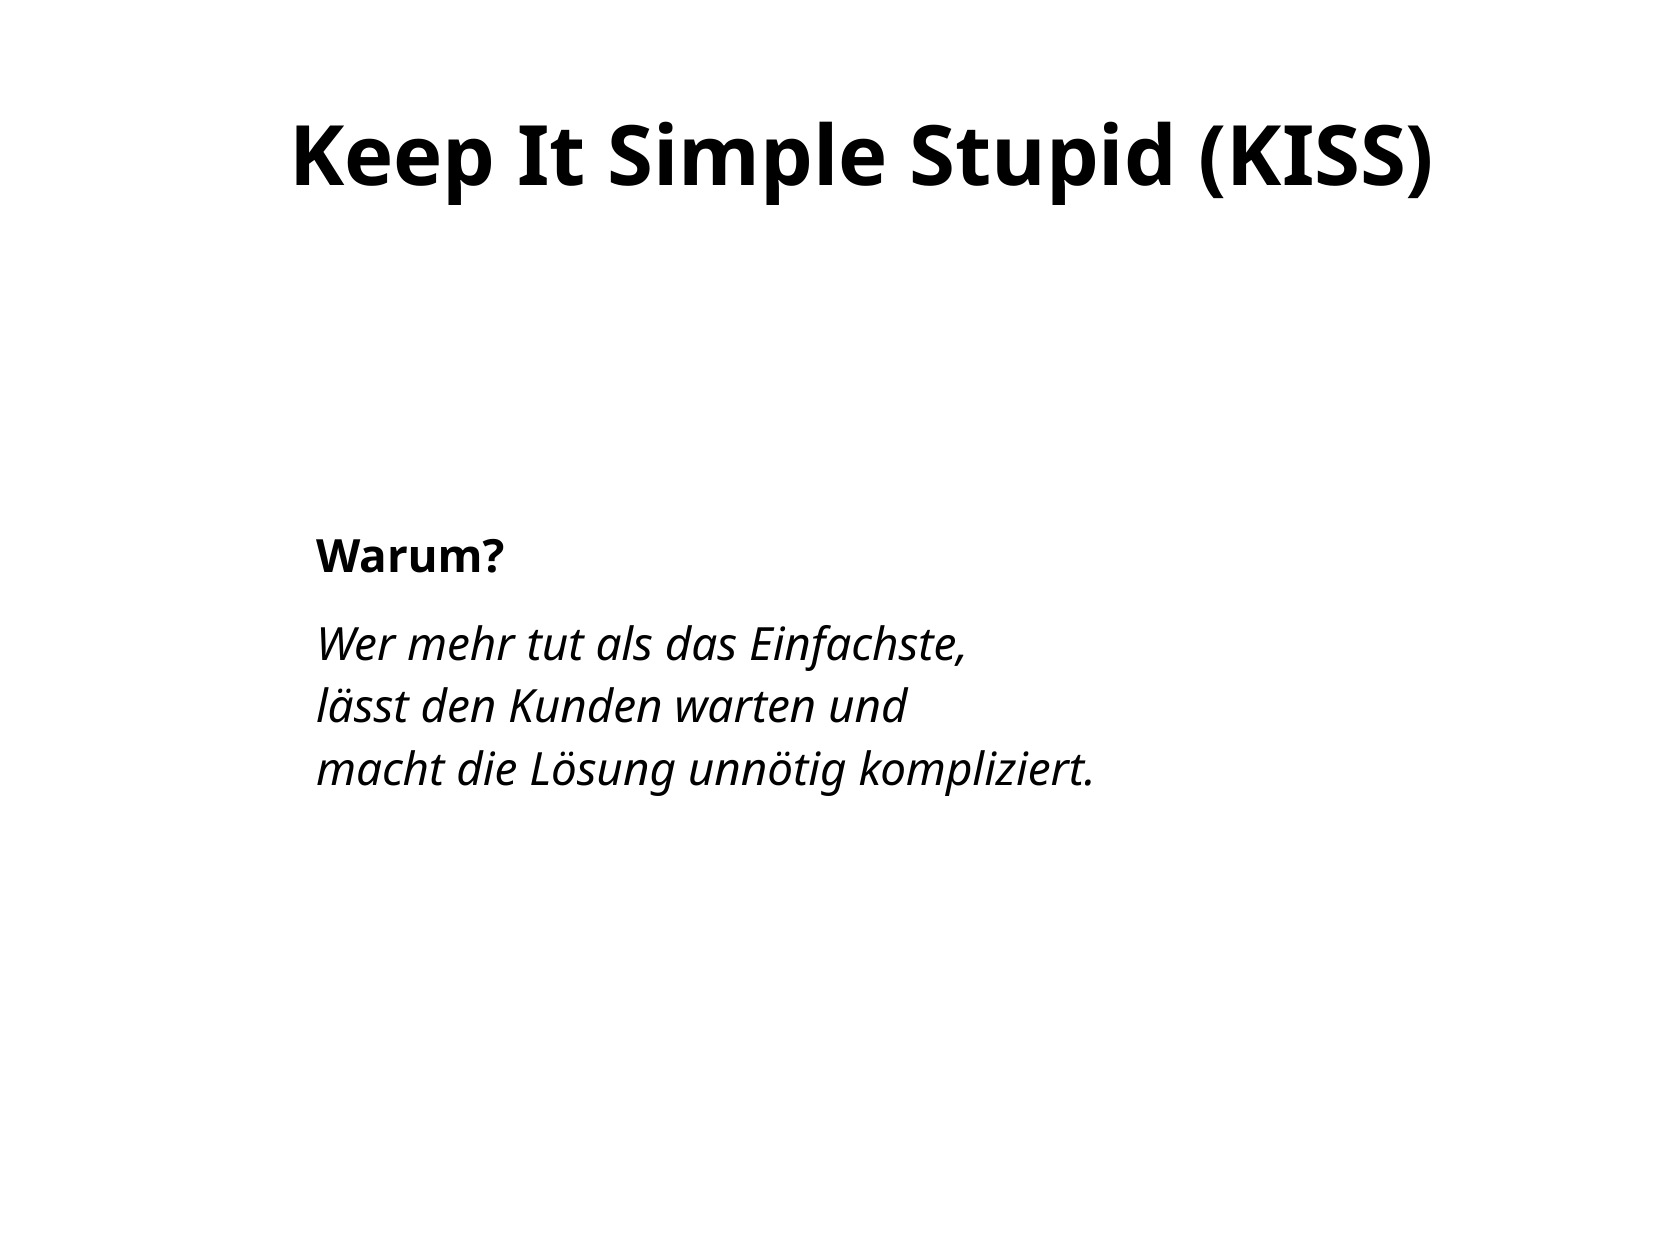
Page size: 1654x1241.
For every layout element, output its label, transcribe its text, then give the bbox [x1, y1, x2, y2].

title Keep It Simple Stupid (KISS) [82, 49, 1571, 257]
text_box Warum? Wer mehr tut als das Einfachste, lässt den Kunden warten und macht die Lösung unnötig kompliziert. [301, 516, 1376, 786]
